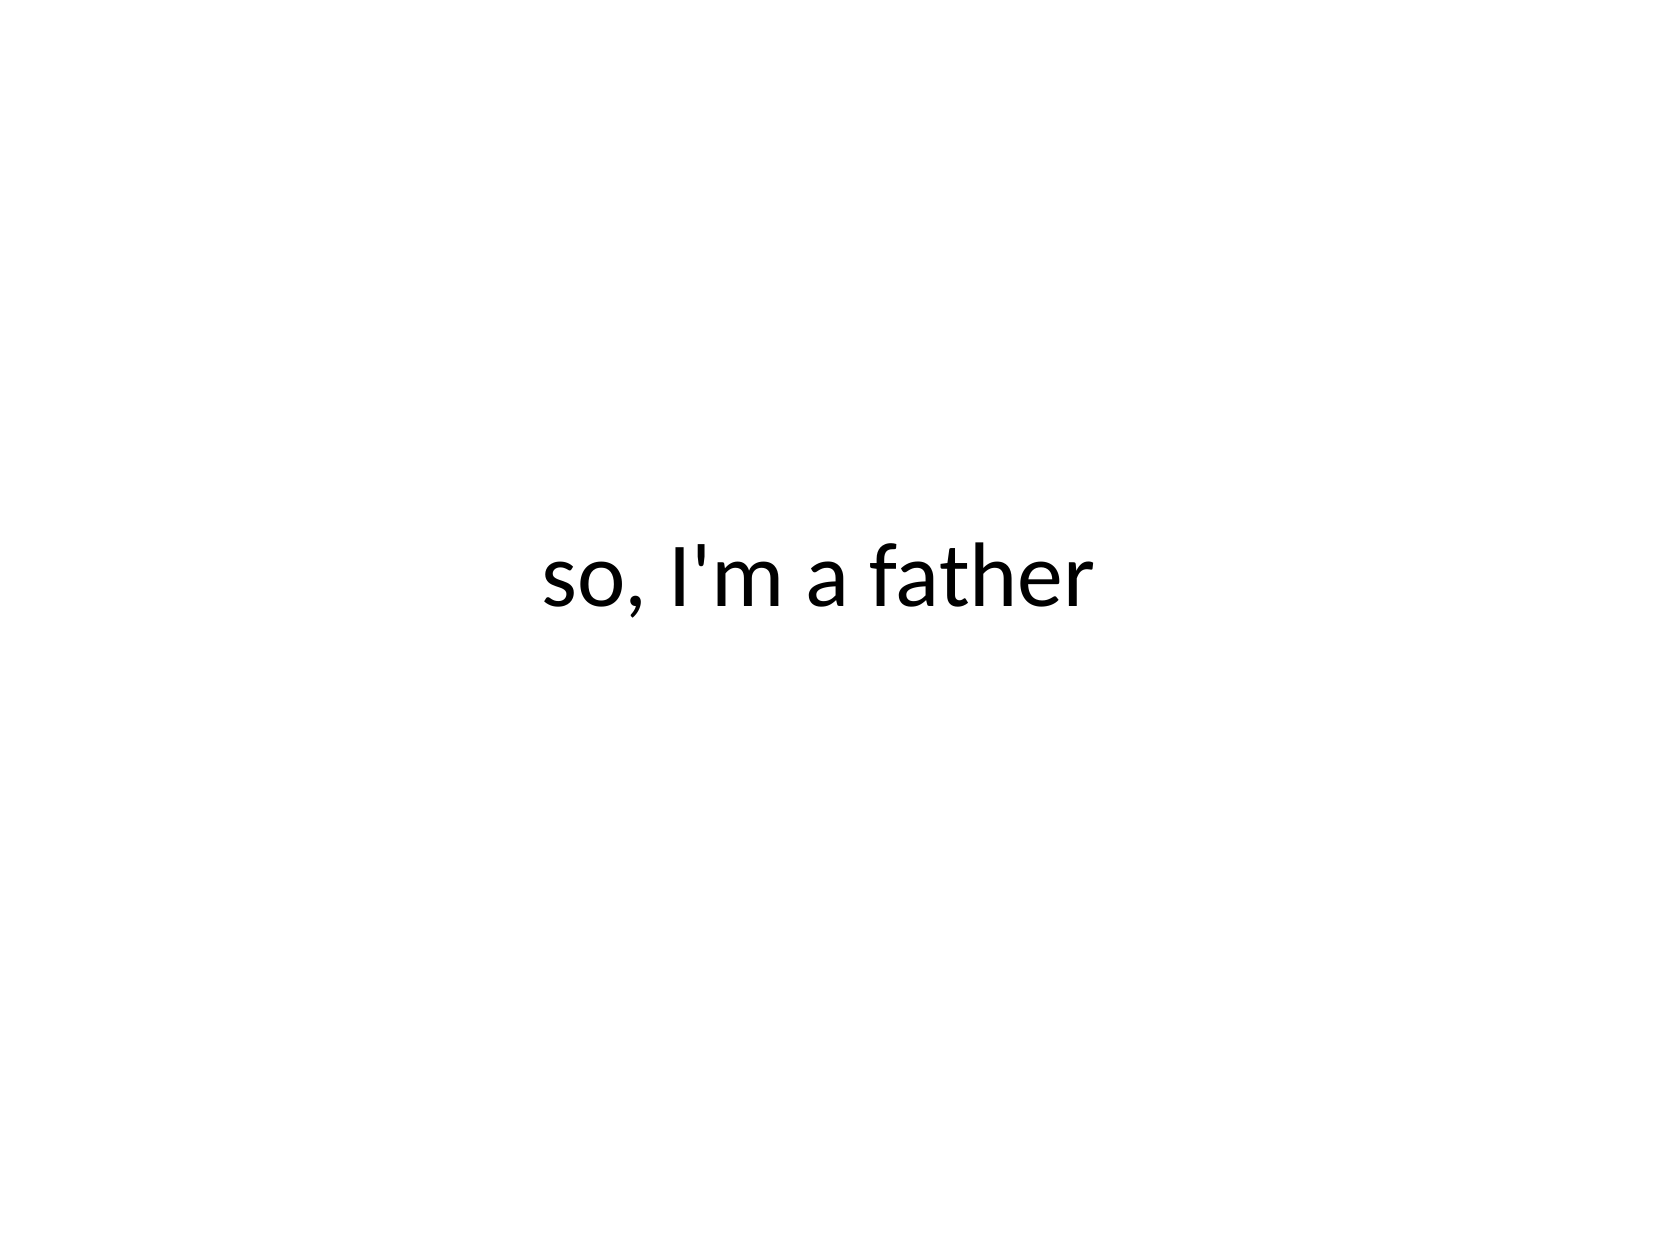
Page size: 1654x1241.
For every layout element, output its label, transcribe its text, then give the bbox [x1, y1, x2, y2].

title so, I'm a father [75, 480, 1564, 688]
